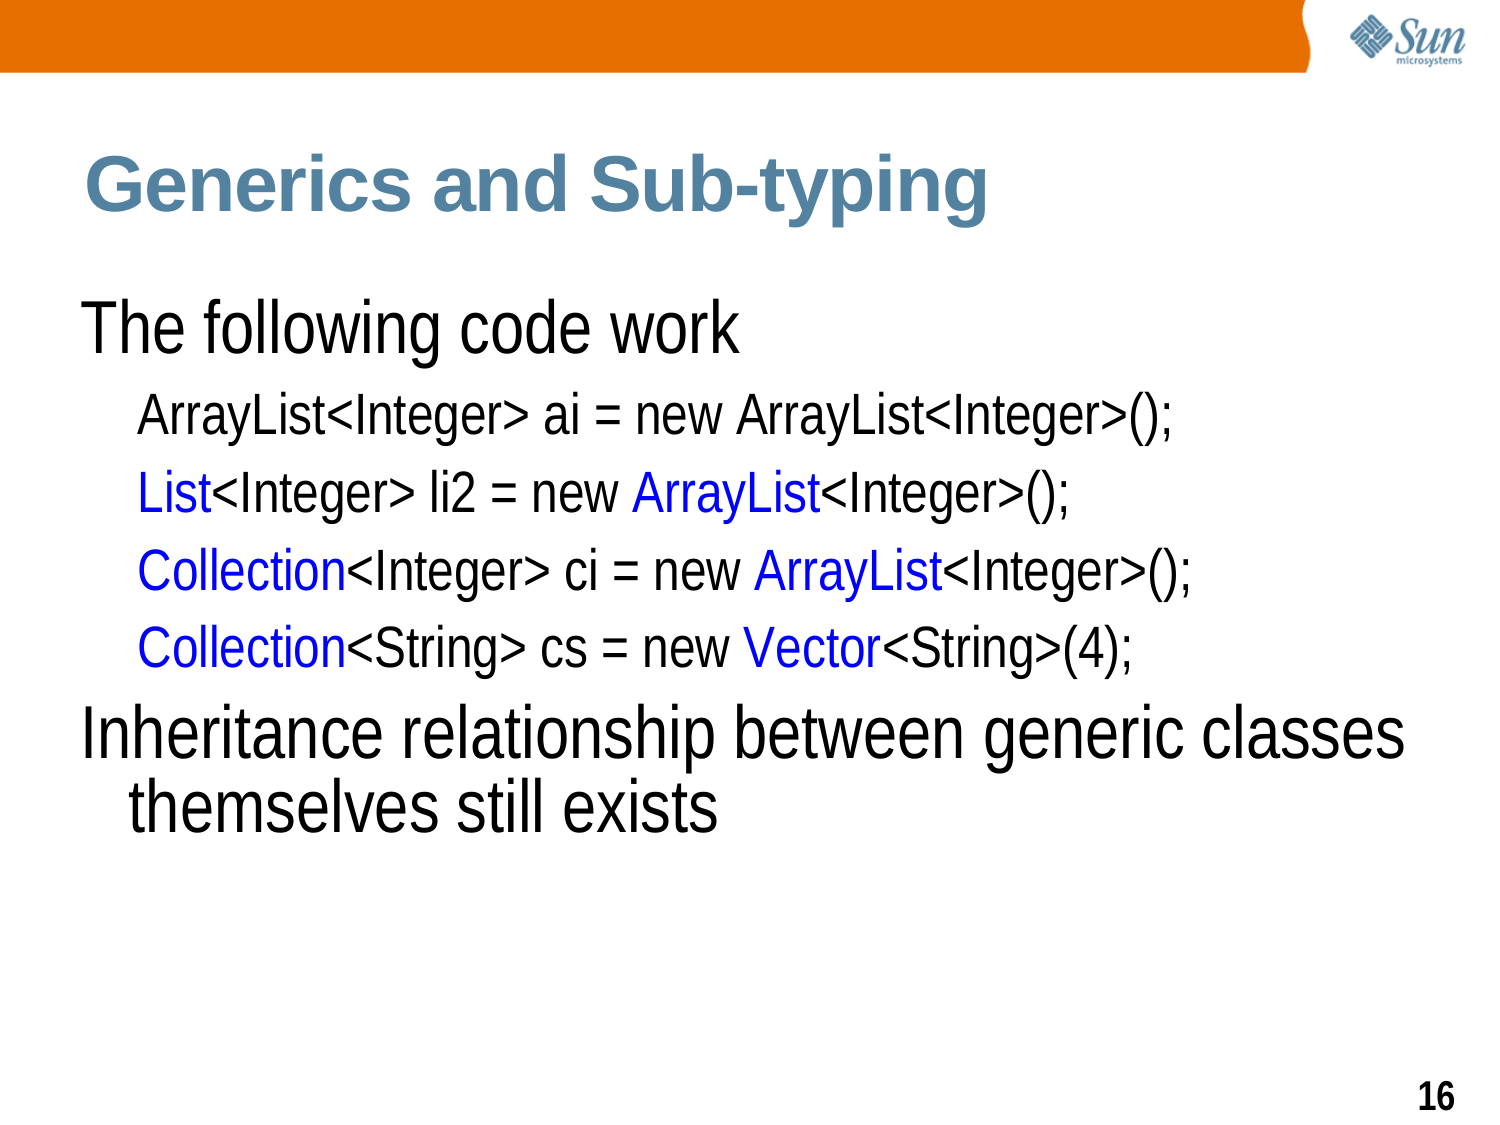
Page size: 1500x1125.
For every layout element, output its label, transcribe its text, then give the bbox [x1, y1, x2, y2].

list The following code work ArrayList<Integer> ai = new ArrayList<Integer>(); List<Integer> li2 = new ArrayList<Integer>(); Collection<Integer> ci = new ArrayList<Integer>(); Collection<String> cs = new Vector<String>(4); Inheritance relationship between generic classes themselves still exists [46, 287, 1456, 978]
picture [0, 0, 1500, 75]
title Generics and Sub-typing [69, 86, 1371, 287]
